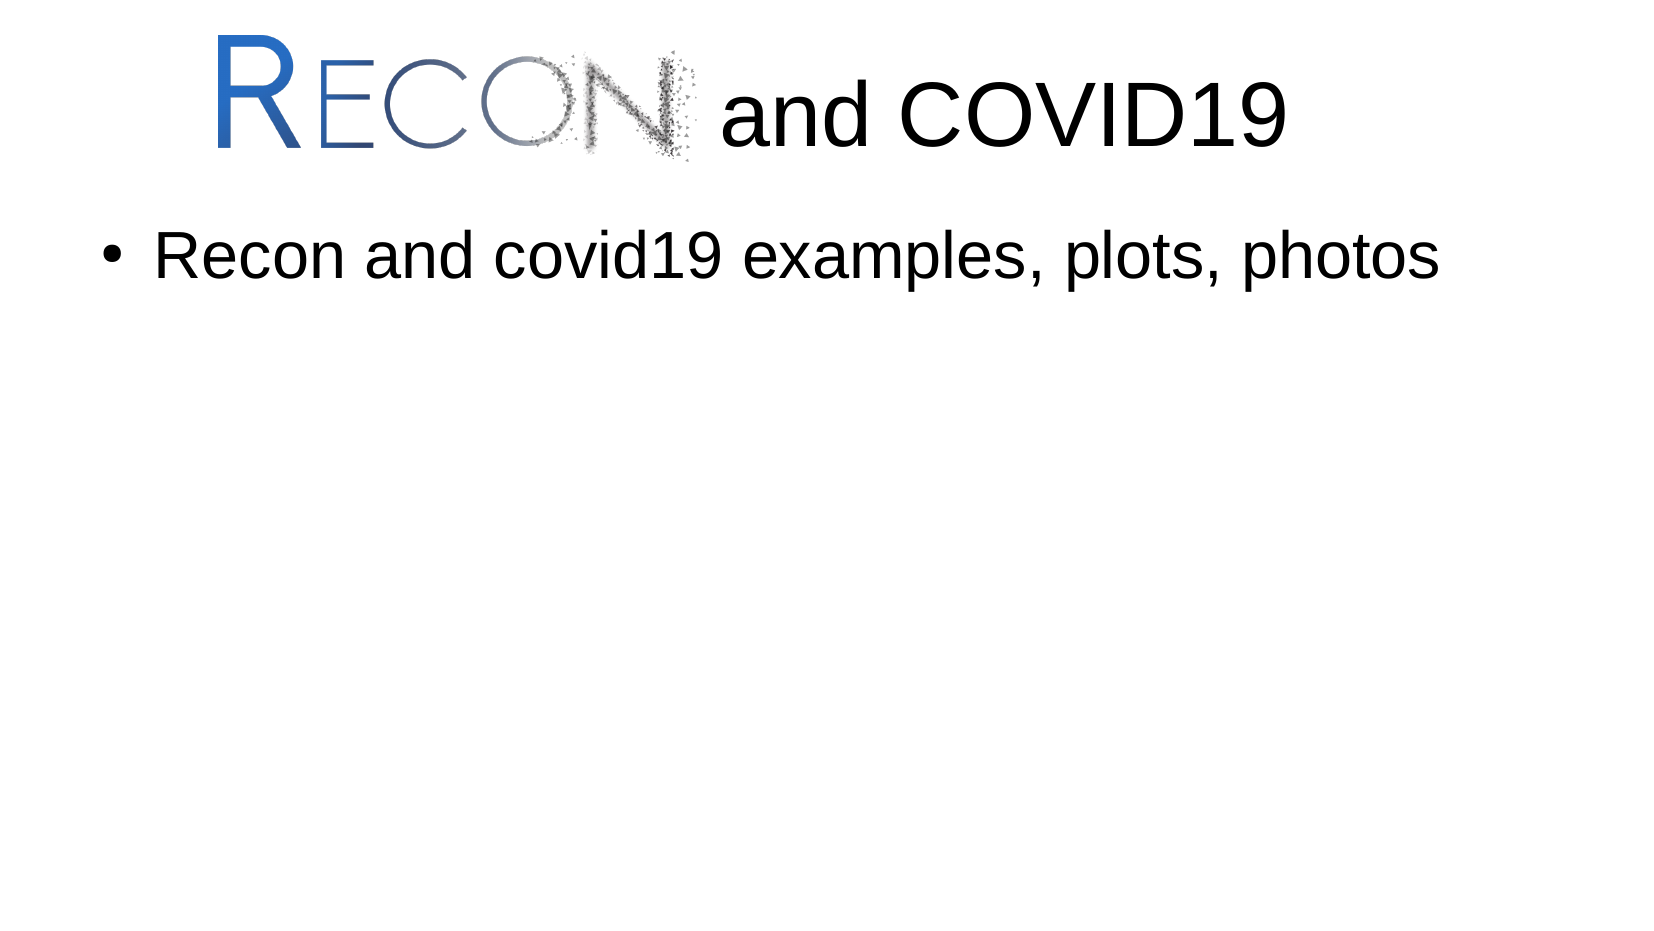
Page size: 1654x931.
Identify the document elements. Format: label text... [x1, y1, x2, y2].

picture [218, 35, 697, 162]
list Recon and covid19 examples, plots, photos [82, 217, 1571, 758]
title RECON and COVID19 [82, 37, 1571, 193]
